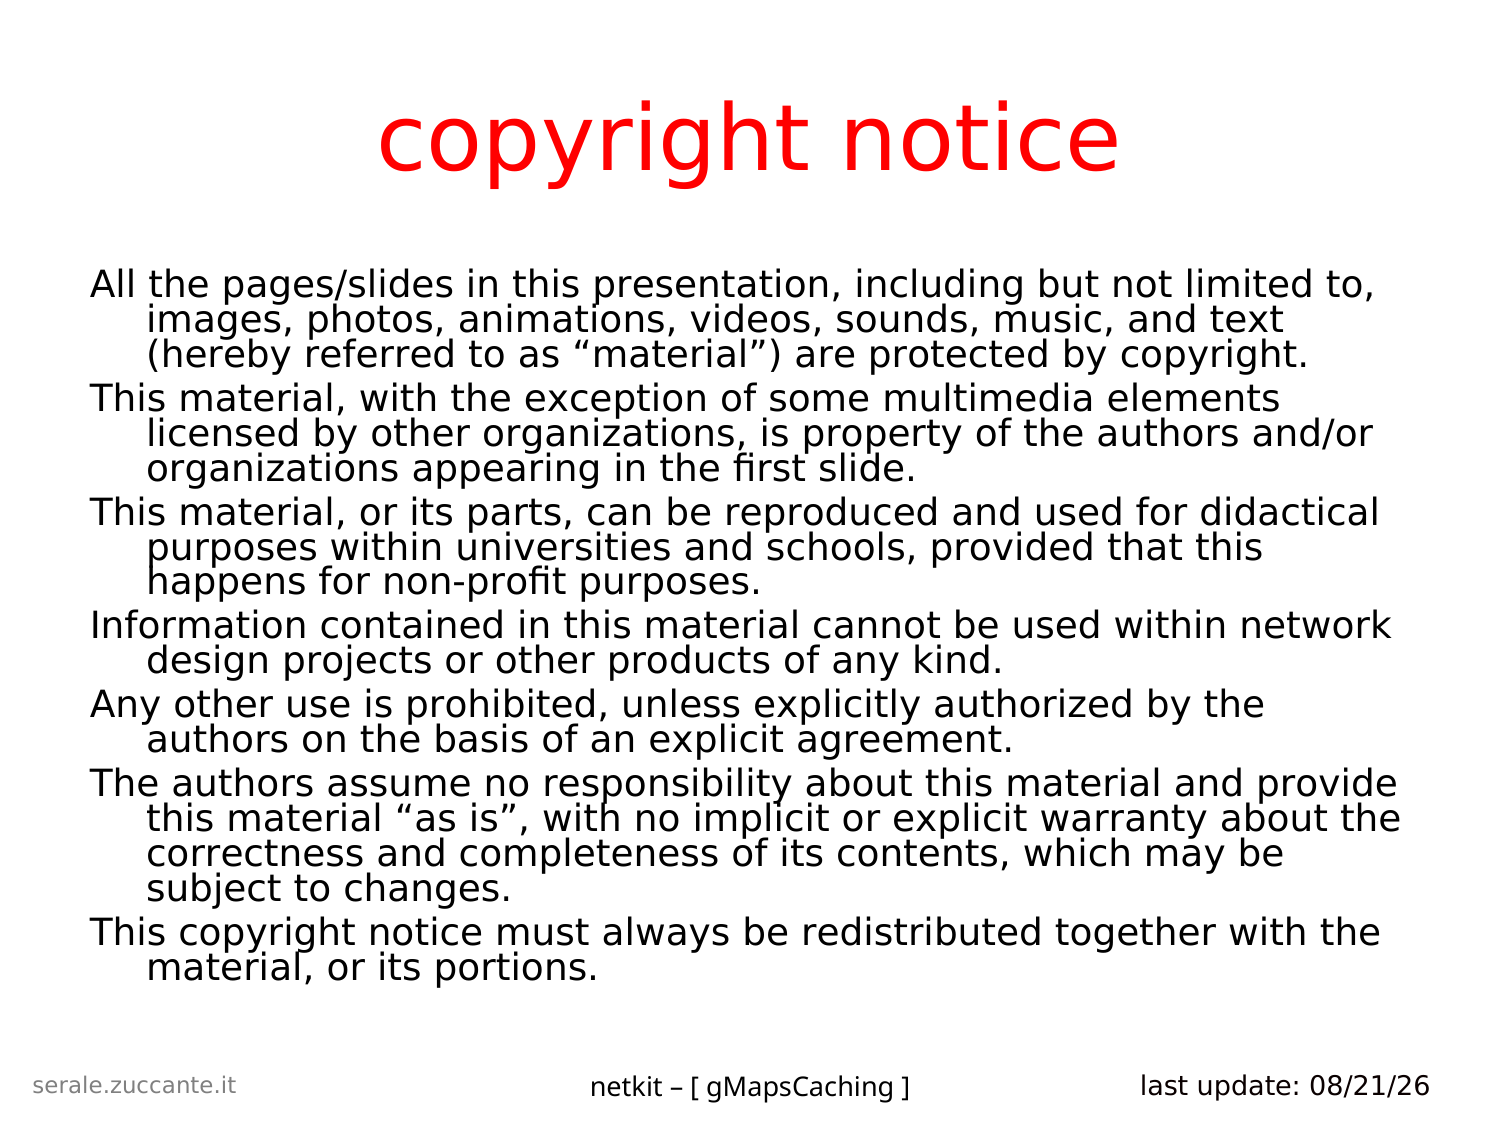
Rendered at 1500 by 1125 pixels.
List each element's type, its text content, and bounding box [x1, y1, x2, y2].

list All the pages/slides in this presentation, including but not limited to, images, photos, animations, videos, sounds, music, and text (hereby referred to as “material”) are protected by copyright. This material, with the exception of some multimedia elements licensed by other organizations, is property of the authors and/or organizations appearing in the first slide. This material, or its parts, can be reproduced and used for didactical purposes within universities and schools, provided that this happens for non-profit purposes. Information contained in this material cannot be used within network design projects or other products of any kind. Any other use is prohibited, unless explicitly authorized by the authors on the basis of an explicit agreement. The authors assume no responsibility about this material and provide this material “as is”, with no implicit or explicit warranty about the correctness and completeness of its contents, which may be subject to changes. This copyright notice must always be redistributed together with the material, or its portions. [75, 262, 1426, 1021]
title copyright notice [75, 13, 1426, 262]
